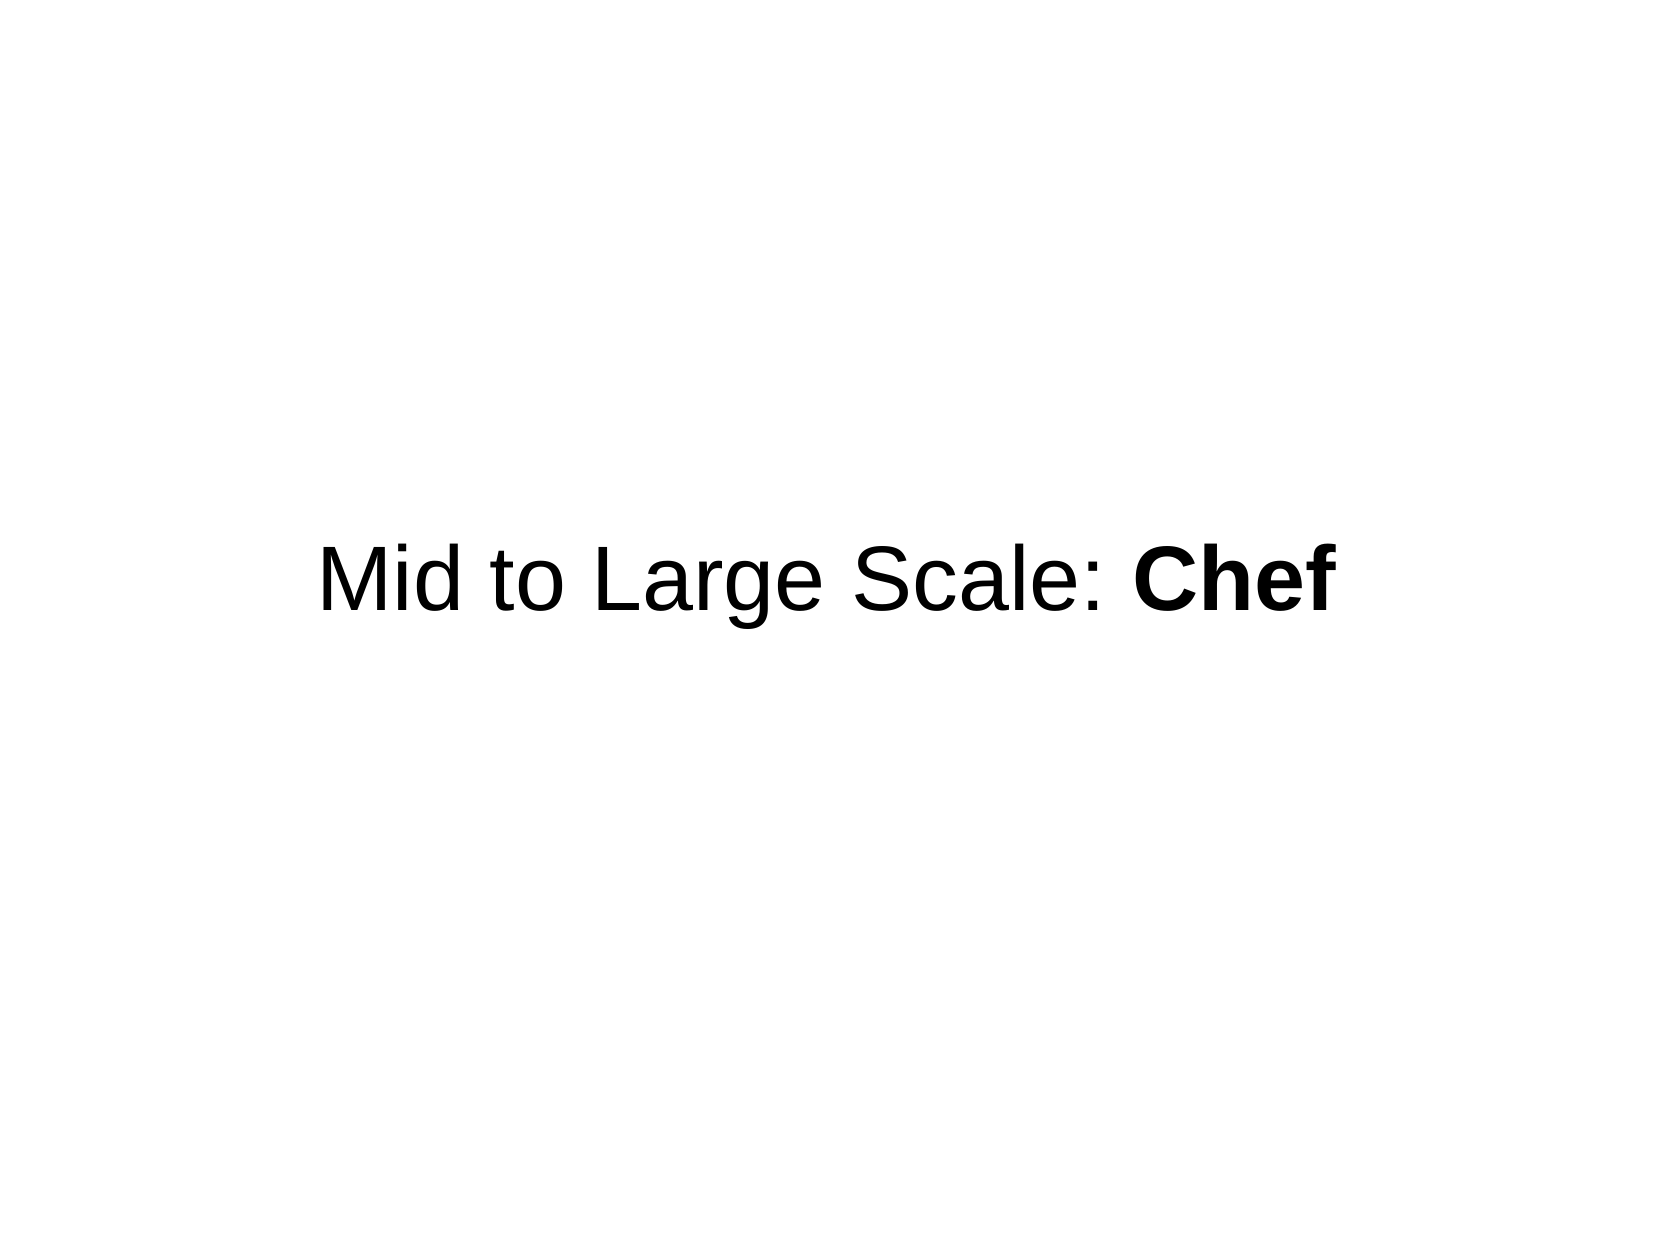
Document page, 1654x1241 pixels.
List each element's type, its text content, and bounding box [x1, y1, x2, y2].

subtitle Mid to Large Scale: Chef [82, 49, 1571, 1109]
